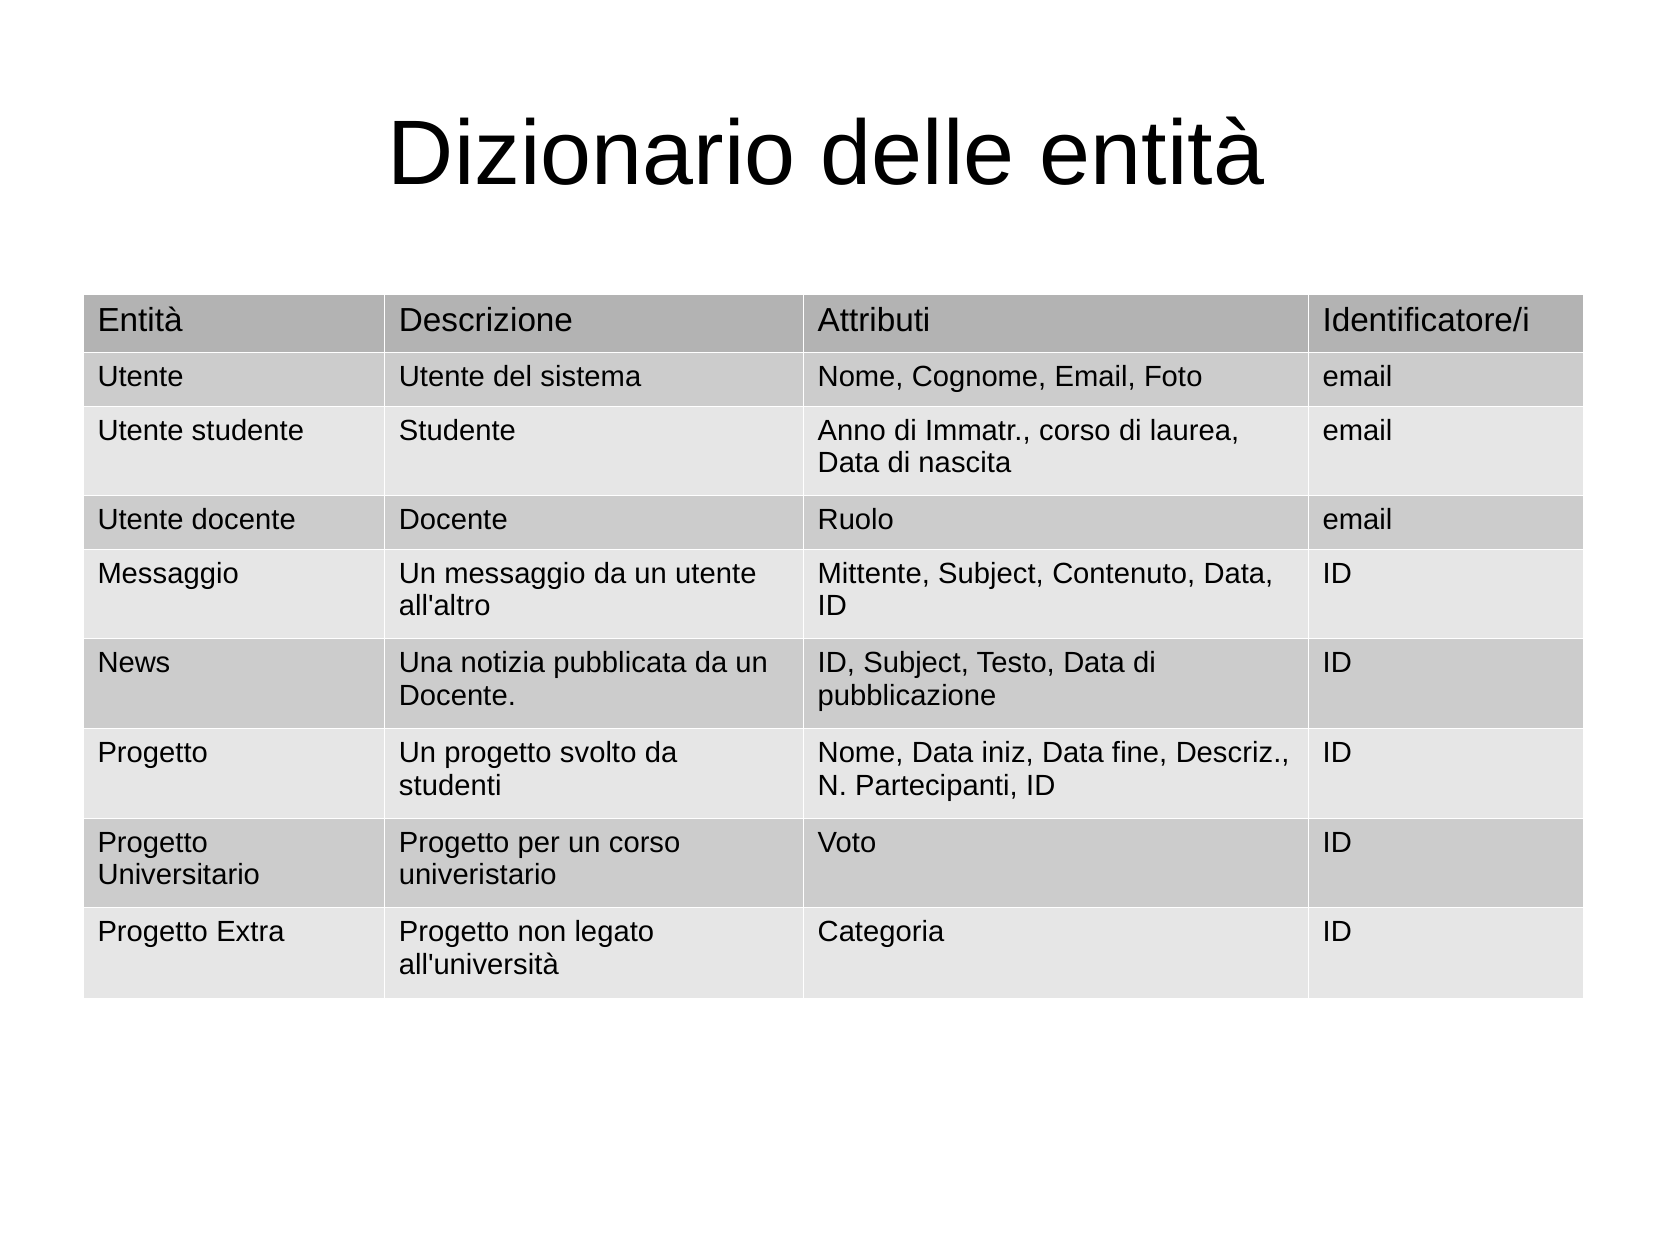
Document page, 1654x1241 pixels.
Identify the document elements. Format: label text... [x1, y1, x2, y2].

table_cell Utente del sistema [385, 353, 803, 406]
table_cell Utente [84, 353, 384, 406]
table_cell Ruolo [804, 496, 1308, 549]
table_header Attributi [804, 295, 1308, 352]
table_cell Un progetto svolto da studenti [385, 729, 803, 818]
table_cell email [1309, 496, 1583, 549]
table_cell Progetto Extra [84, 908, 384, 998]
table_cell Un messaggio da un utente all'altro [385, 550, 803, 638]
table_cell email [1309, 353, 1583, 406]
table_cell ID [1309, 729, 1583, 818]
table_cell Progetto [84, 729, 384, 818]
table_cell ID [1309, 819, 1583, 907]
table_cell Progetto per un corso univeristario [385, 819, 803, 907]
table_cell ID [1309, 639, 1583, 728]
table_cell Messaggio [84, 550, 384, 638]
table_cell Utente docente [84, 496, 384, 549]
table_cell Nome, Data iniz, Data fine, Descriz., N. Partecipanti, ID [804, 729, 1308, 818]
table_cell ID [1309, 550, 1583, 638]
table_header Identificatore/i [1309, 295, 1583, 352]
table_cell email [1309, 407, 1583, 495]
table_header Descrizione [385, 295, 803, 352]
table_cell Mittente, Subject, Contenuto, Data, ID [804, 550, 1308, 638]
table_cell ID [1309, 908, 1583, 998]
table_cell ID, Subject, Testo, Data di pubblicazione [804, 639, 1308, 728]
table_cell Anno di Immatr., corso di laurea, Data di nascita [804, 407, 1308, 495]
table_cell Progetto Universitario [84, 819, 384, 907]
table_header Entità [84, 295, 384, 352]
table_cell Utente studente [84, 407, 384, 495]
table_cell Studente [385, 407, 803, 495]
table_cell News [84, 639, 384, 728]
table_cell Progetto non legato all'università [385, 908, 803, 998]
table_cell Nome, Cognome, Email, Foto [804, 353, 1308, 406]
table_cell Docente [385, 496, 803, 549]
table_cell Una notizia pubblicata da un Docente. [385, 639, 803, 728]
table_cell Voto [804, 819, 1308, 907]
table_cell Categoria [804, 908, 1308, 998]
title Dizionario delle entità [82, 49, 1571, 257]
